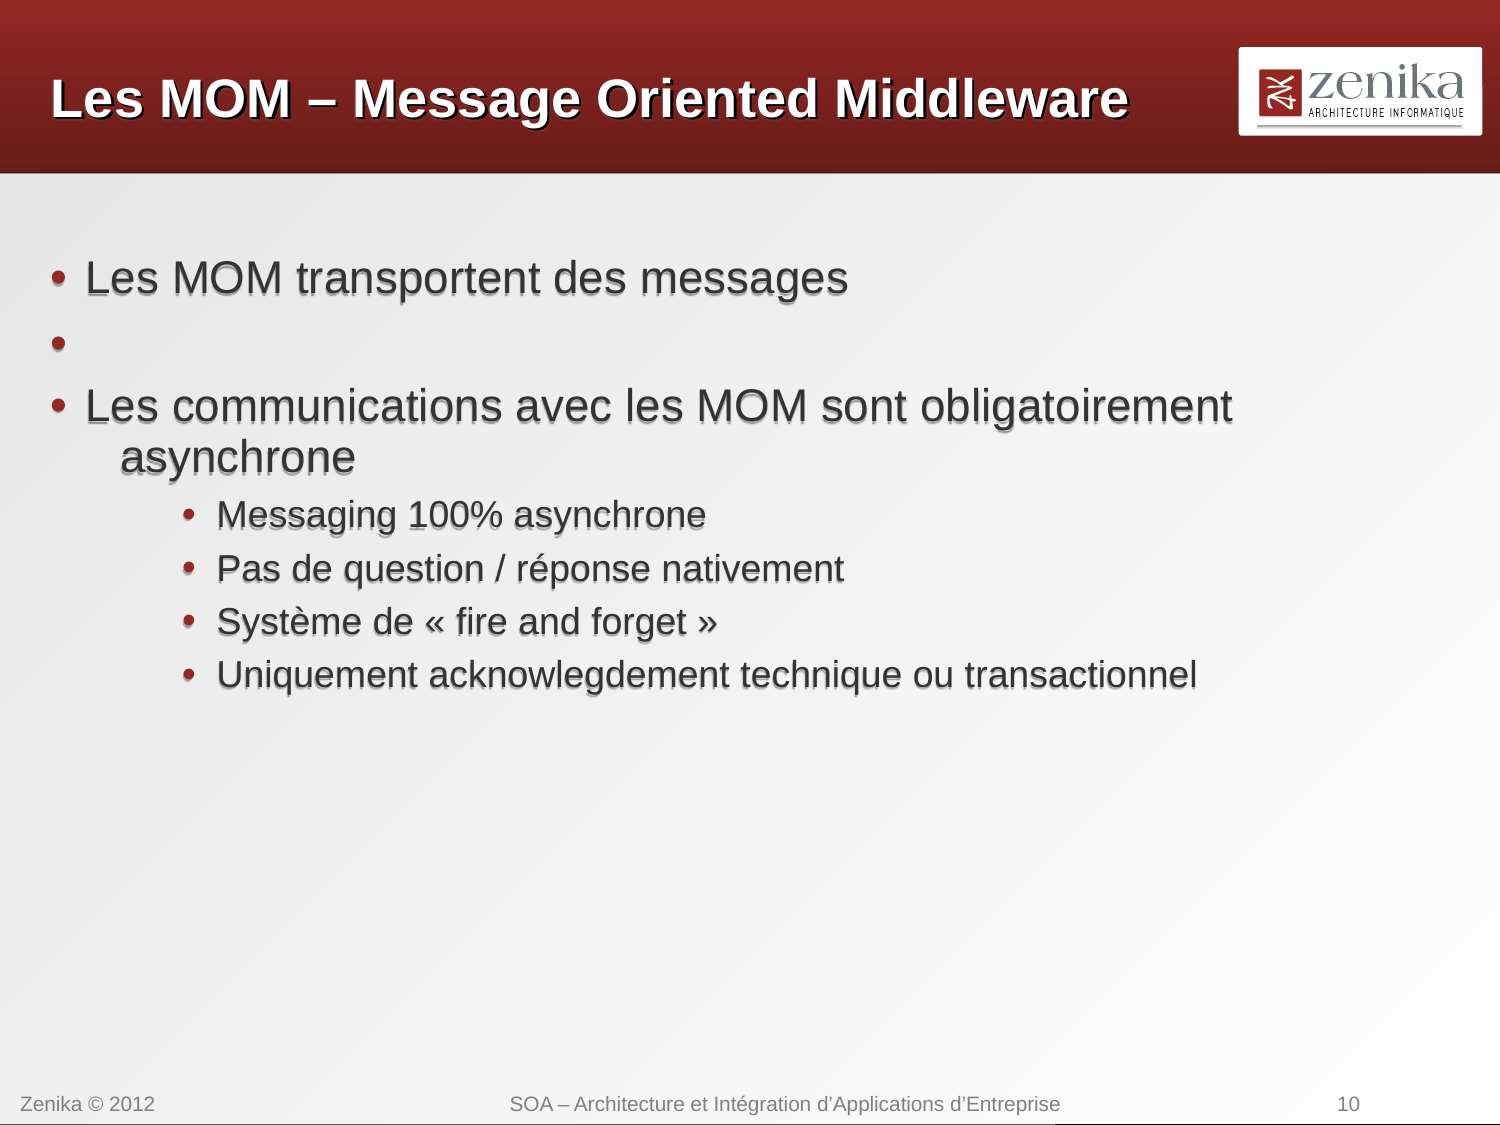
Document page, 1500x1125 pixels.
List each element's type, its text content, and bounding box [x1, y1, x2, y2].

title Les MOM – Message Oriented Middleware [50, 22, 1206, 172]
list Les MOM transportent des messages Les communications avec les MOM sont obligatoirement asynchrone Messaging 100% asynchrone Pas de question / réponse nativement Système de « fire and forget » Uniquement acknowlegdement technique ou transactionnel [50, 249, 1435, 1064]
